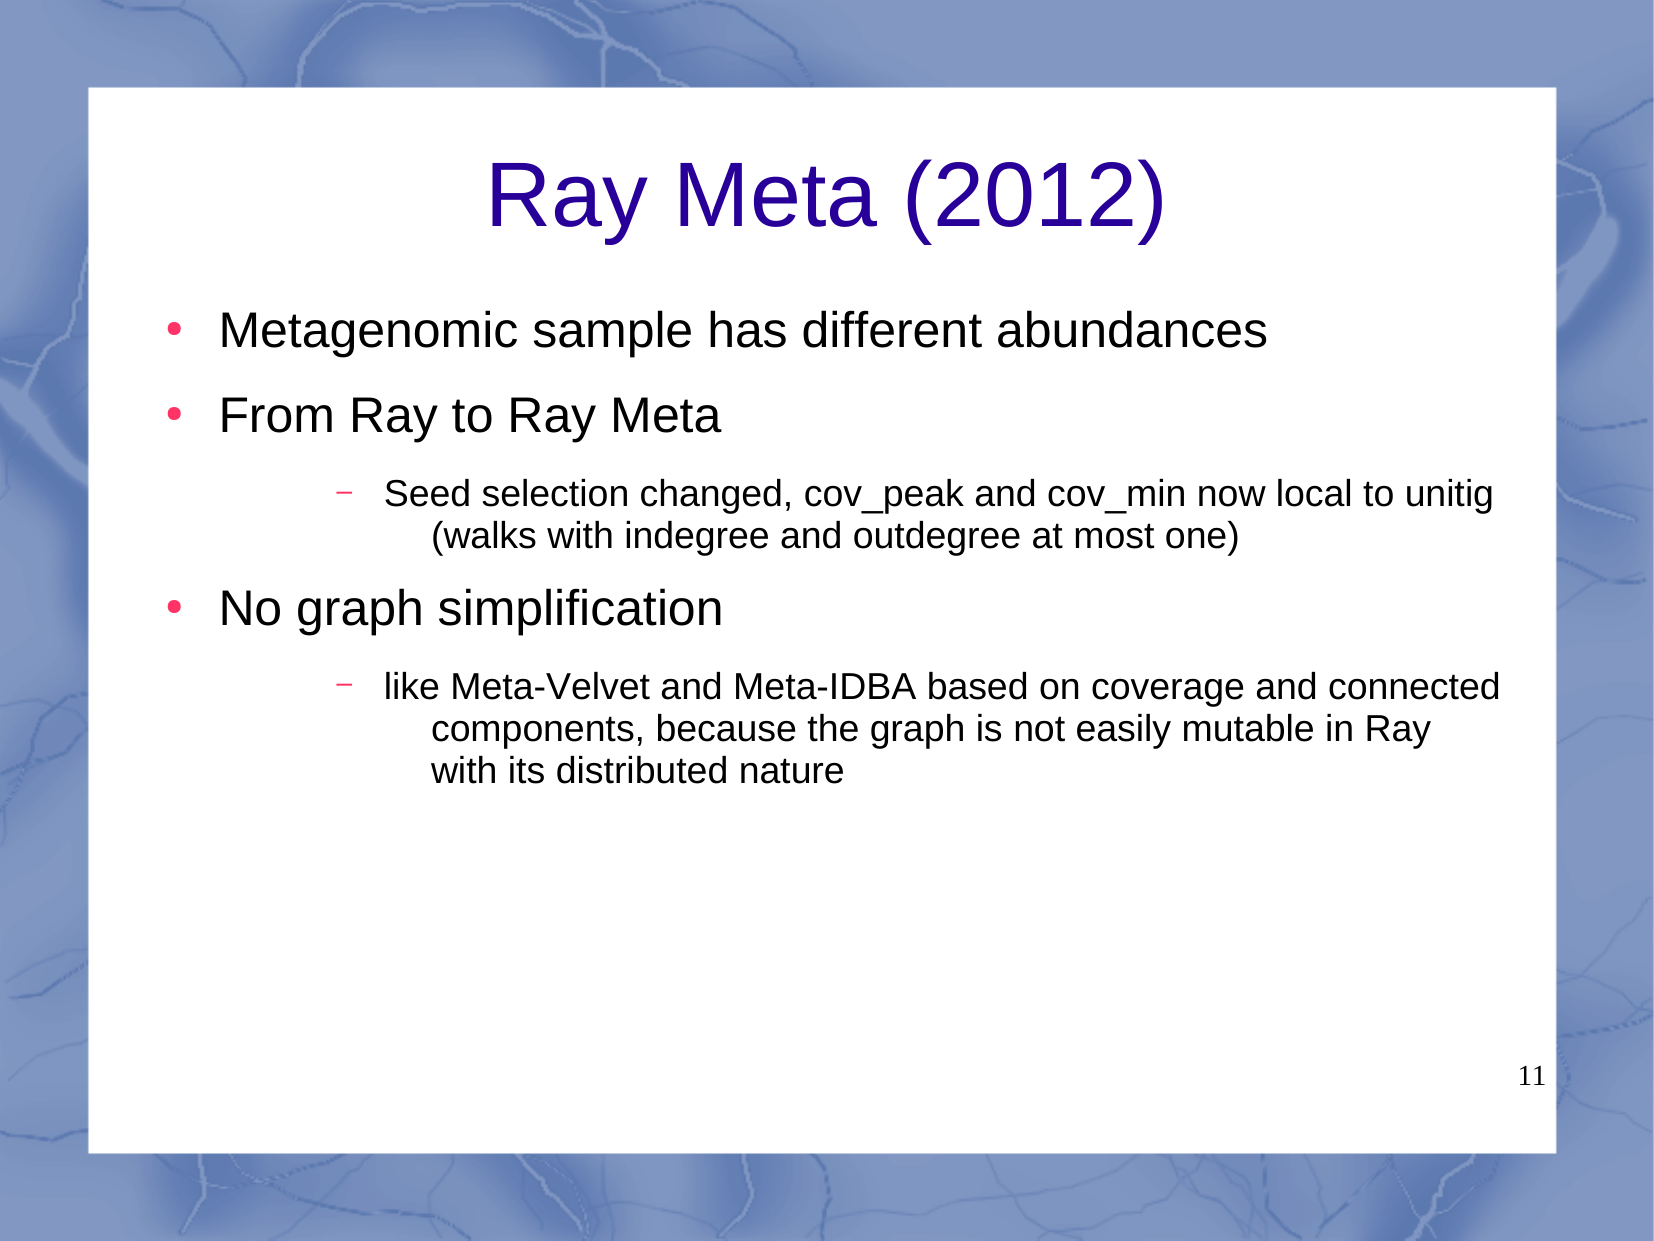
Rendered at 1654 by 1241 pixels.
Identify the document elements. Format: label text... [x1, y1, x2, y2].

picture [0, 0, 1654, 1241]
list Metagenomic sample has different abundances From Ray to Ray Meta Seed selection changed, cov_peak and cov_min now local to unitig (walks with indegree and outdegree at most one) No graph simplification like Meta-Velvet and Meta-IDBA based on coverage and connected components, because the graph is not easily mutable in Ray with its distributed nature [147, 302, 1506, 1022]
title Ray Meta (2012) [118, 90, 1536, 298]
